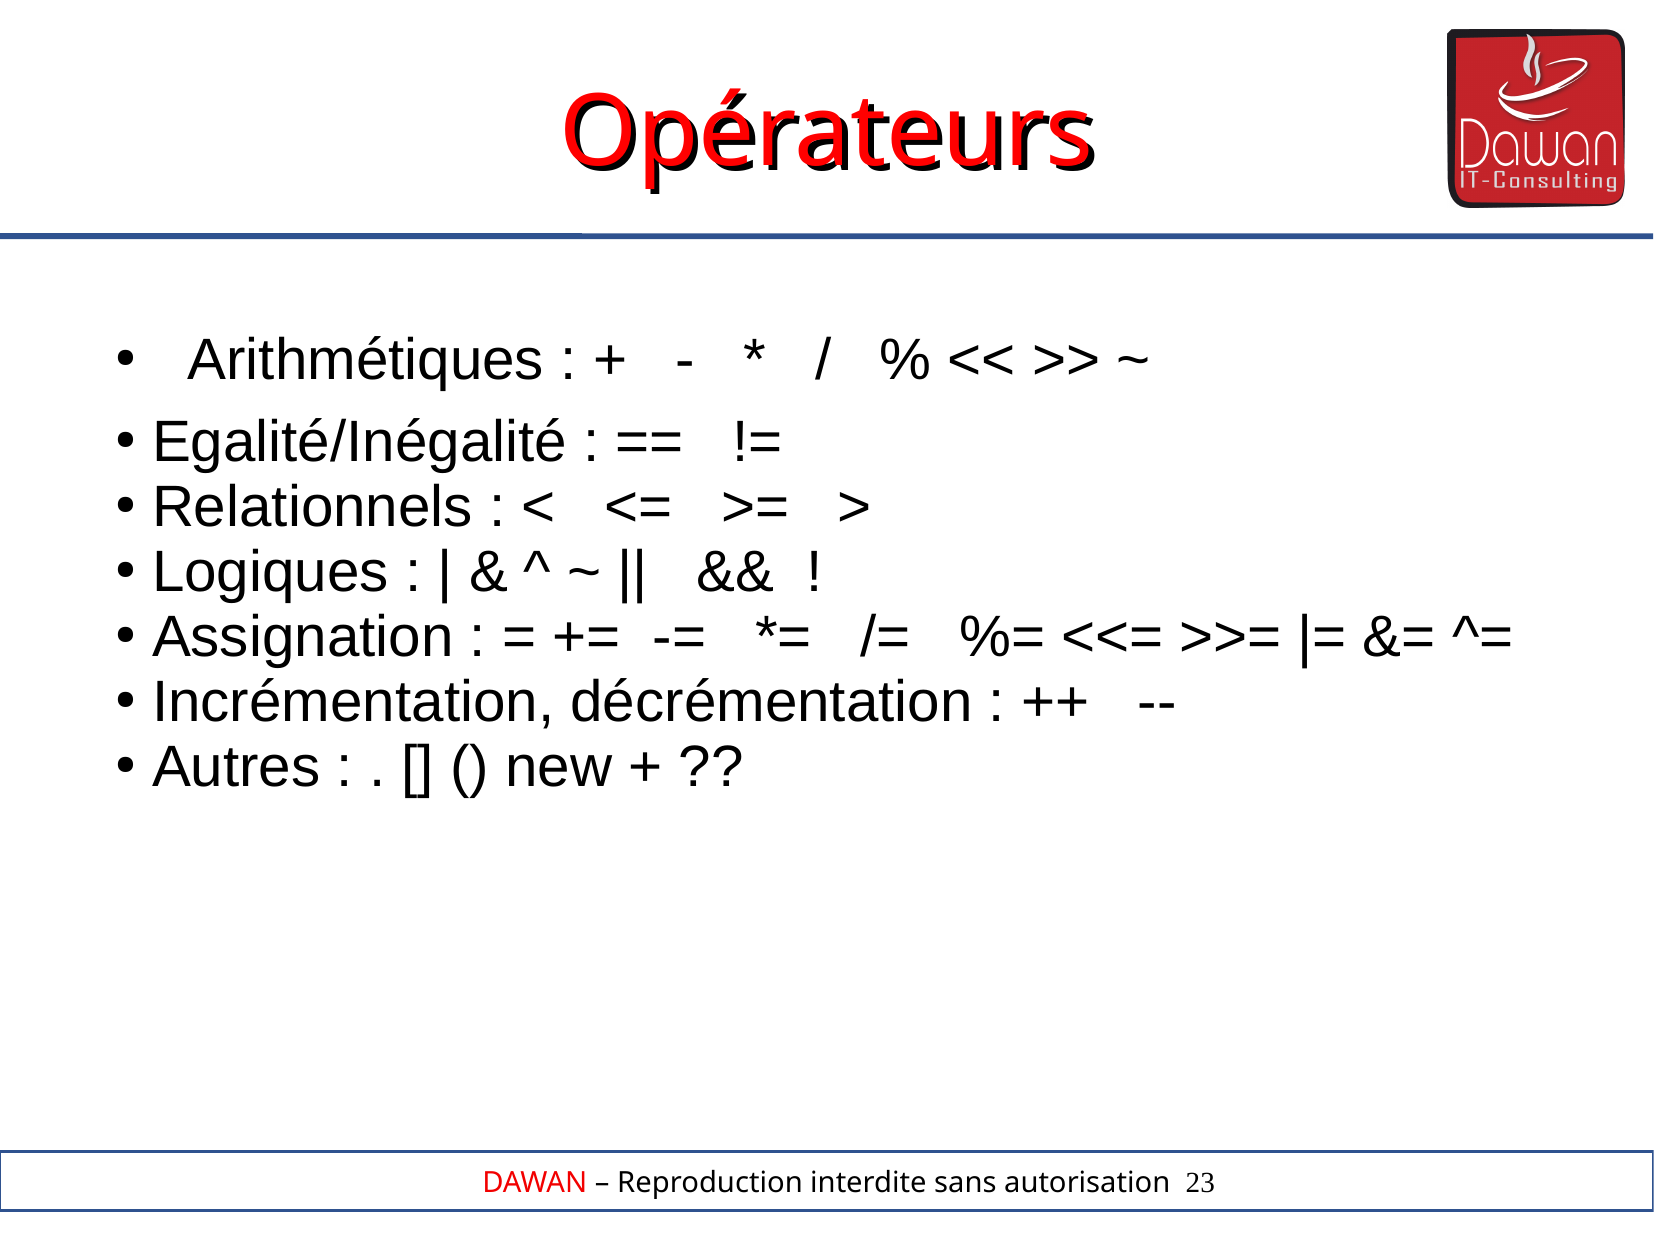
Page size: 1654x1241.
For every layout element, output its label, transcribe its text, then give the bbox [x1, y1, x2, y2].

text_box Opérateurs [88, 50, 1565, 182]
text_box [1185, 1163, 1565, 1228]
text_box Arithmétiques : + - * / % << >> ~ Egalité/Inégalité : == != Relationnels : < <= >= > Logiques : | & ^ ~ || && ! Assignation : = += -= *= /= %= <<= >>= |= &= ^= Incrémentation, décrémentation : ++ -- Autres : . [] () new + ?? [100, 318, 1536, 956]
